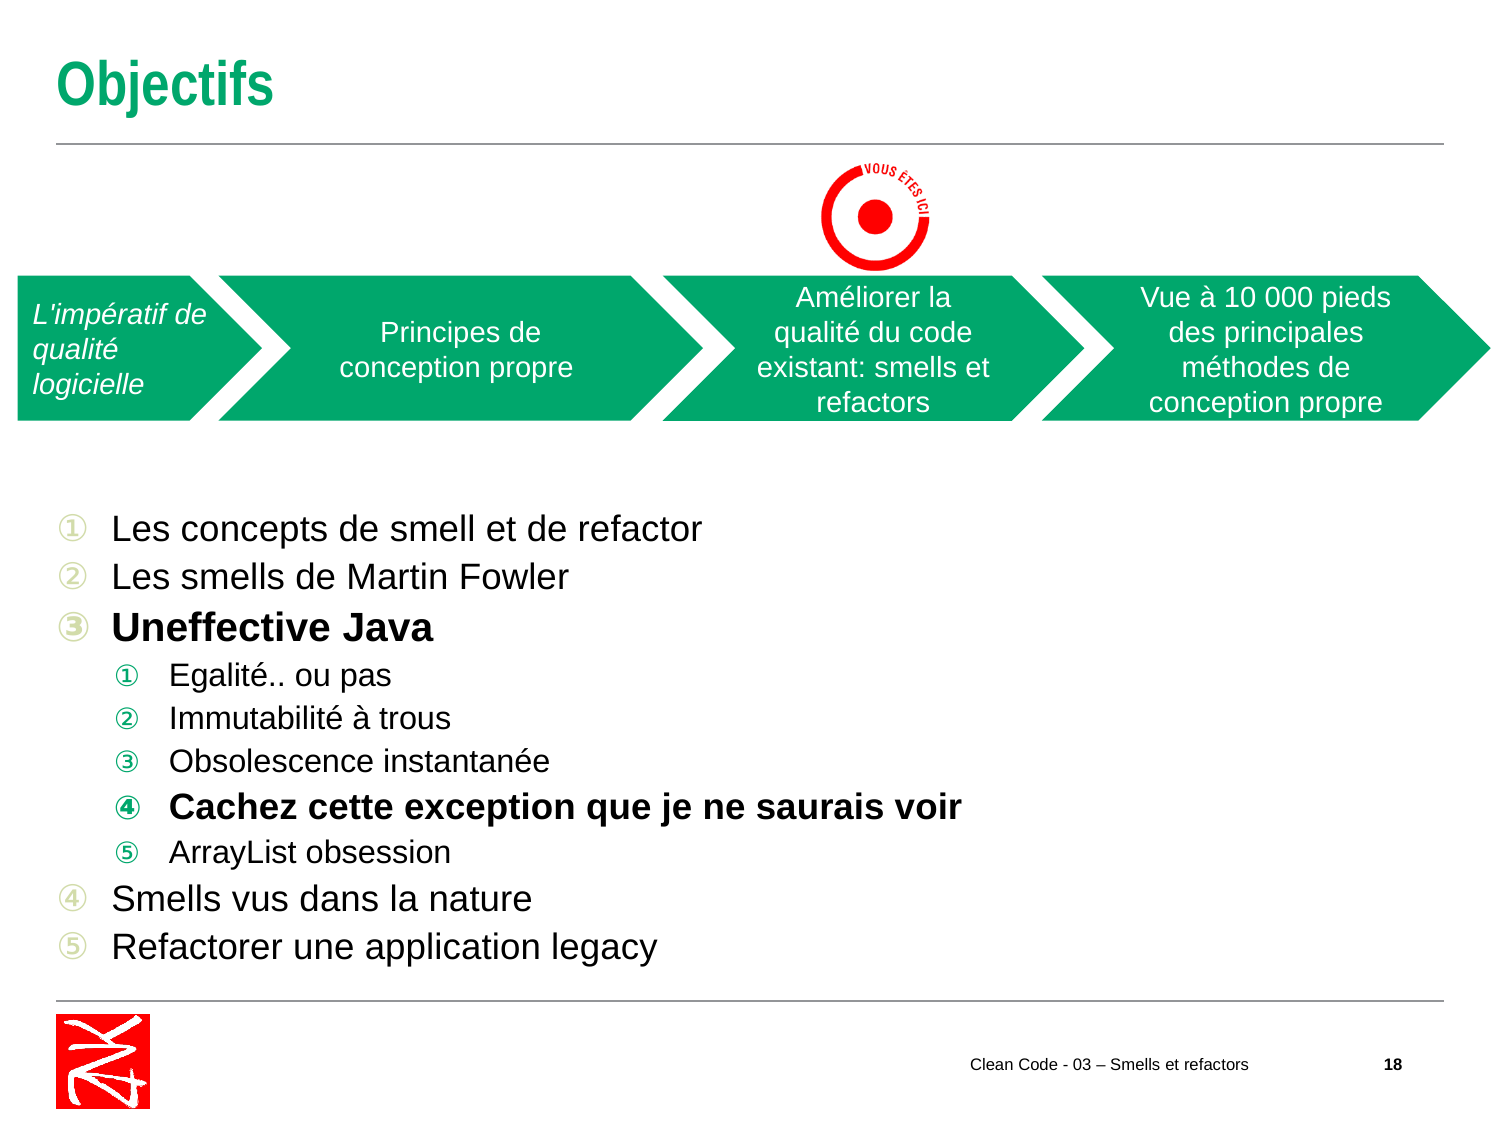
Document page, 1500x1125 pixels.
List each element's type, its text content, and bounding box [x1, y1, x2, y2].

picture [55, 1014, 151, 1109]
picture [810, 153, 941, 275]
text_box Améliorer la qualité du code existant: smells et refactors [662, 275, 1085, 421]
slide_number <number> [1372, 1049, 1403, 1079]
text_box Vue à 10 000 pieds des principales méthodes de conception propre [1041, 275, 1491, 421]
footer Clean Code - 03 – Smells et refactors [919, 1049, 1250, 1079]
title Objectifs [56, 18, 1444, 142]
text_box L'impératif de qualité logicielle [17, 275, 262, 421]
list Les concepts de smell et de refactor Les smells de Martin Fowler Uneffective Java Egalité.. ou pas Immutabilité à trous Obsolescence instantanée Cachez cette exception que je ne saurais voir ArrayList obsession Smells vus dans la nature Refactorer une application legacy [56, 456, 1444, 972]
text_box Principes de conception propre [218, 275, 704, 421]
